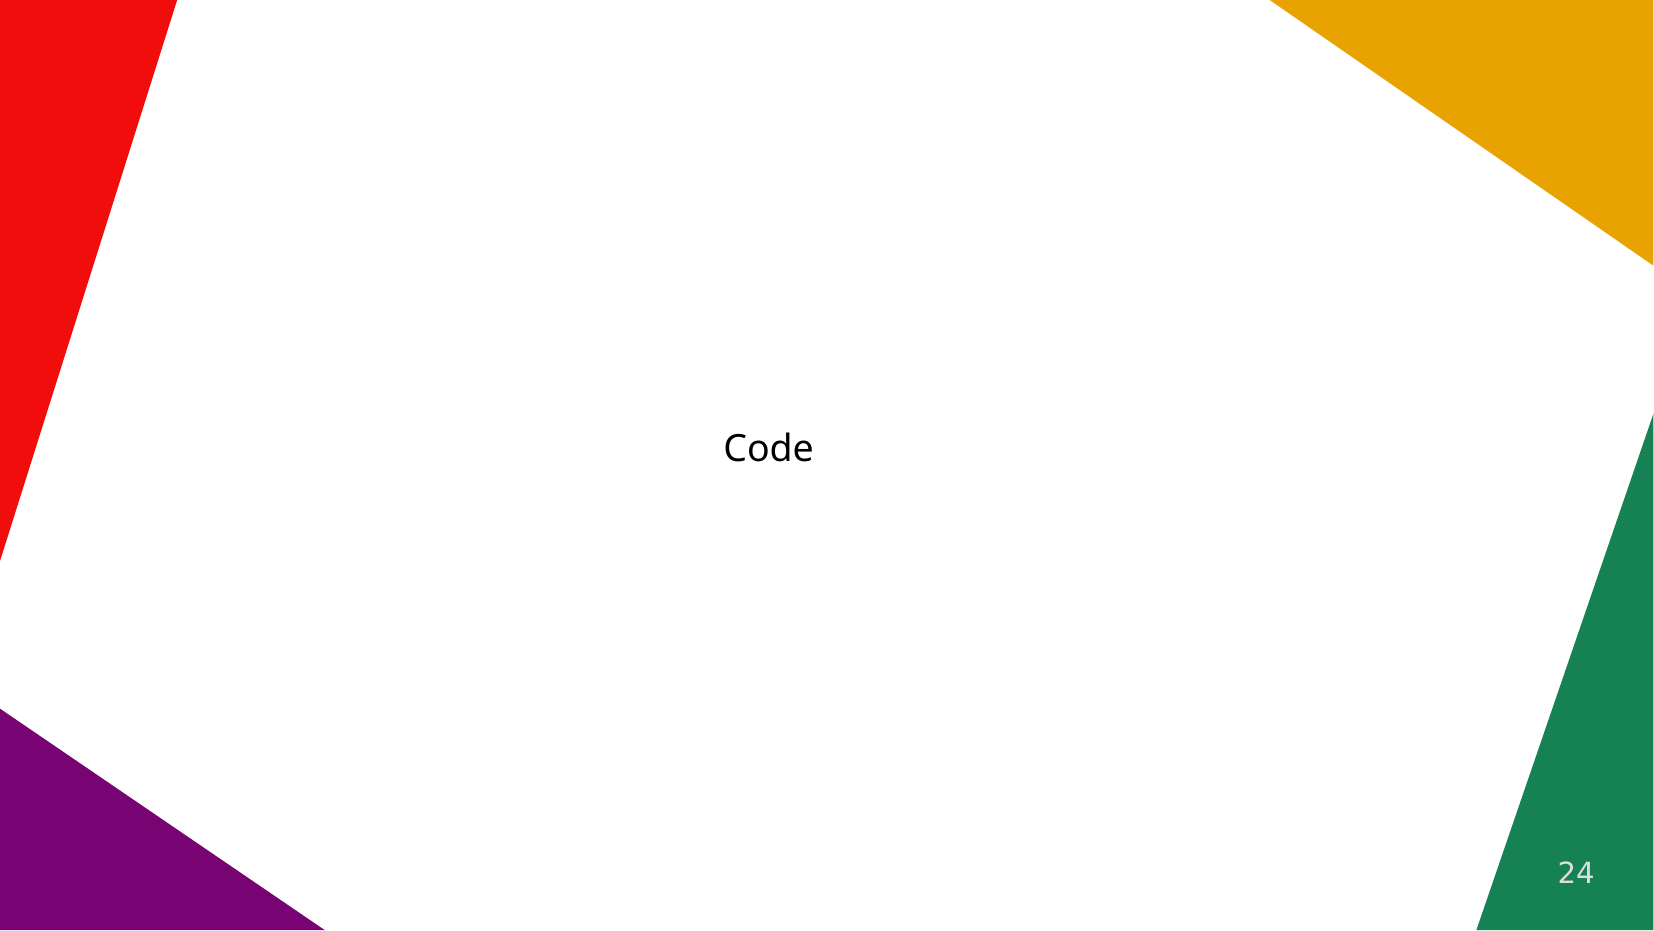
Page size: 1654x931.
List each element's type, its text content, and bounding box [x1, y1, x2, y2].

text_box Code [708, 414, 845, 476]
